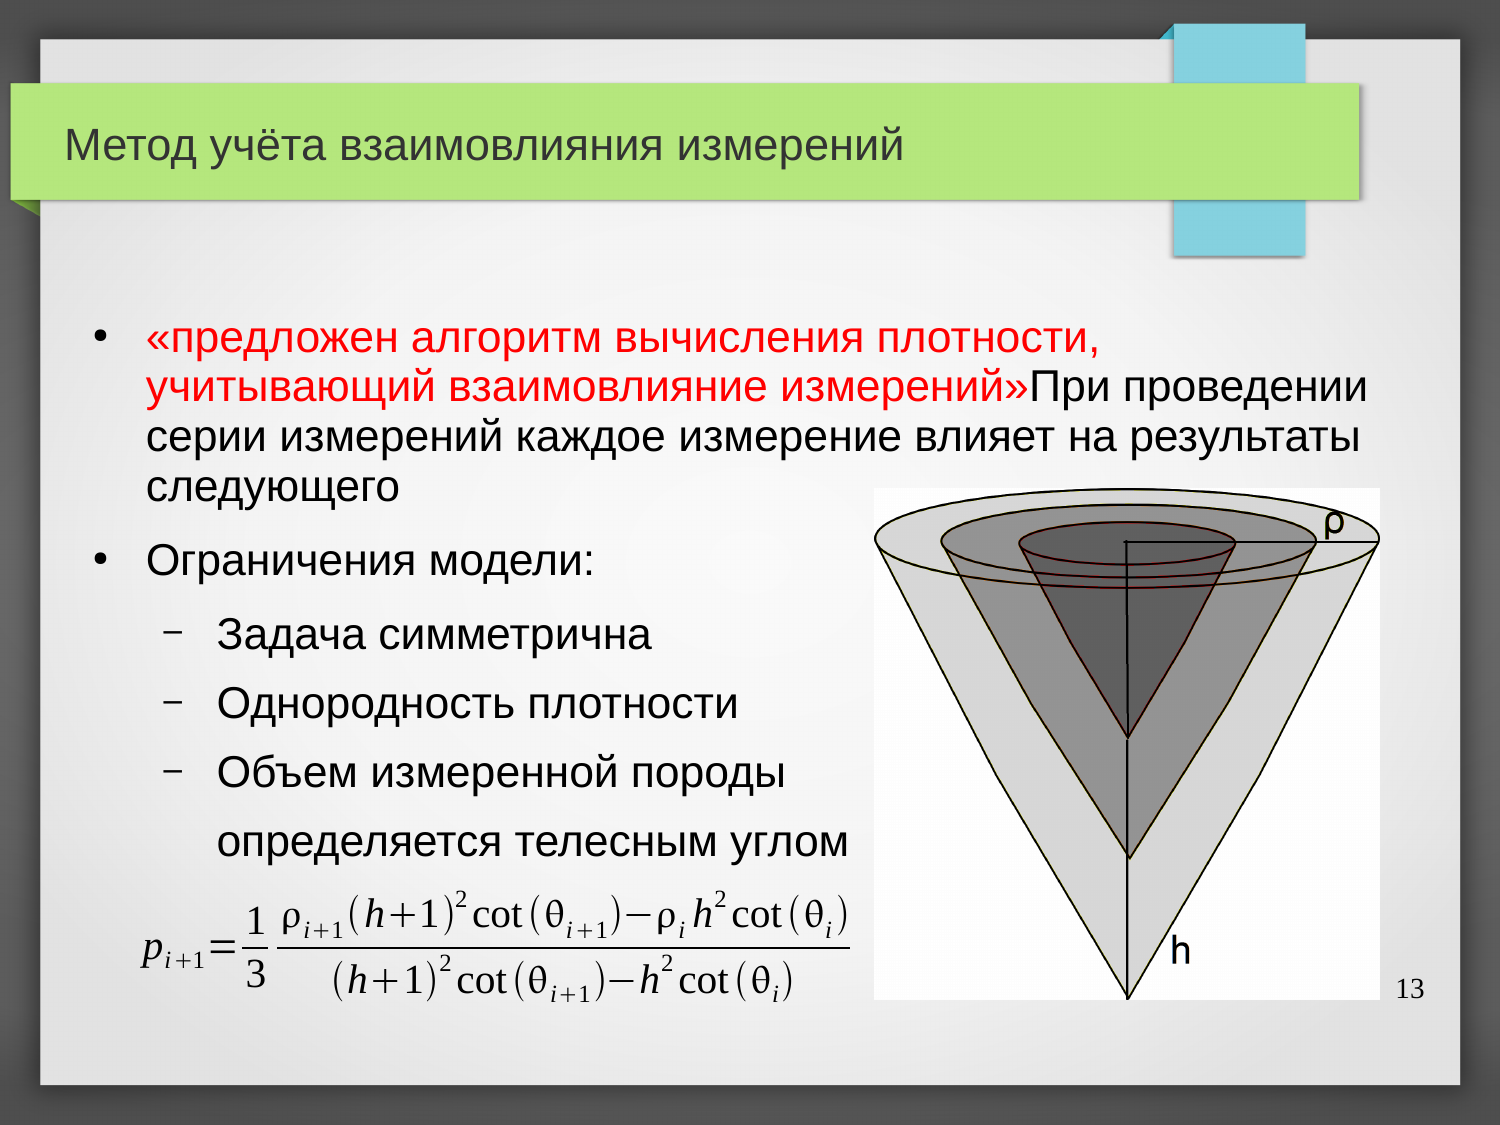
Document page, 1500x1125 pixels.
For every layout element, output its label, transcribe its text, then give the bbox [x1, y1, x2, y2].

list «предложен алгоритм вычисления плотности, учитывающий взаимовлияние измерений»При проведении серии измерений каждое измерение влияет на результаты следующего Ограничения модели: Задача симметрична Однородность плотности Объем измеренной породы определяется телесным углом [75, 311, 1395, 1032]
title Метод учёта взаимовлияния измерений [64, 96, 1115, 193]
picture [0, 0, 1500, 1125]
